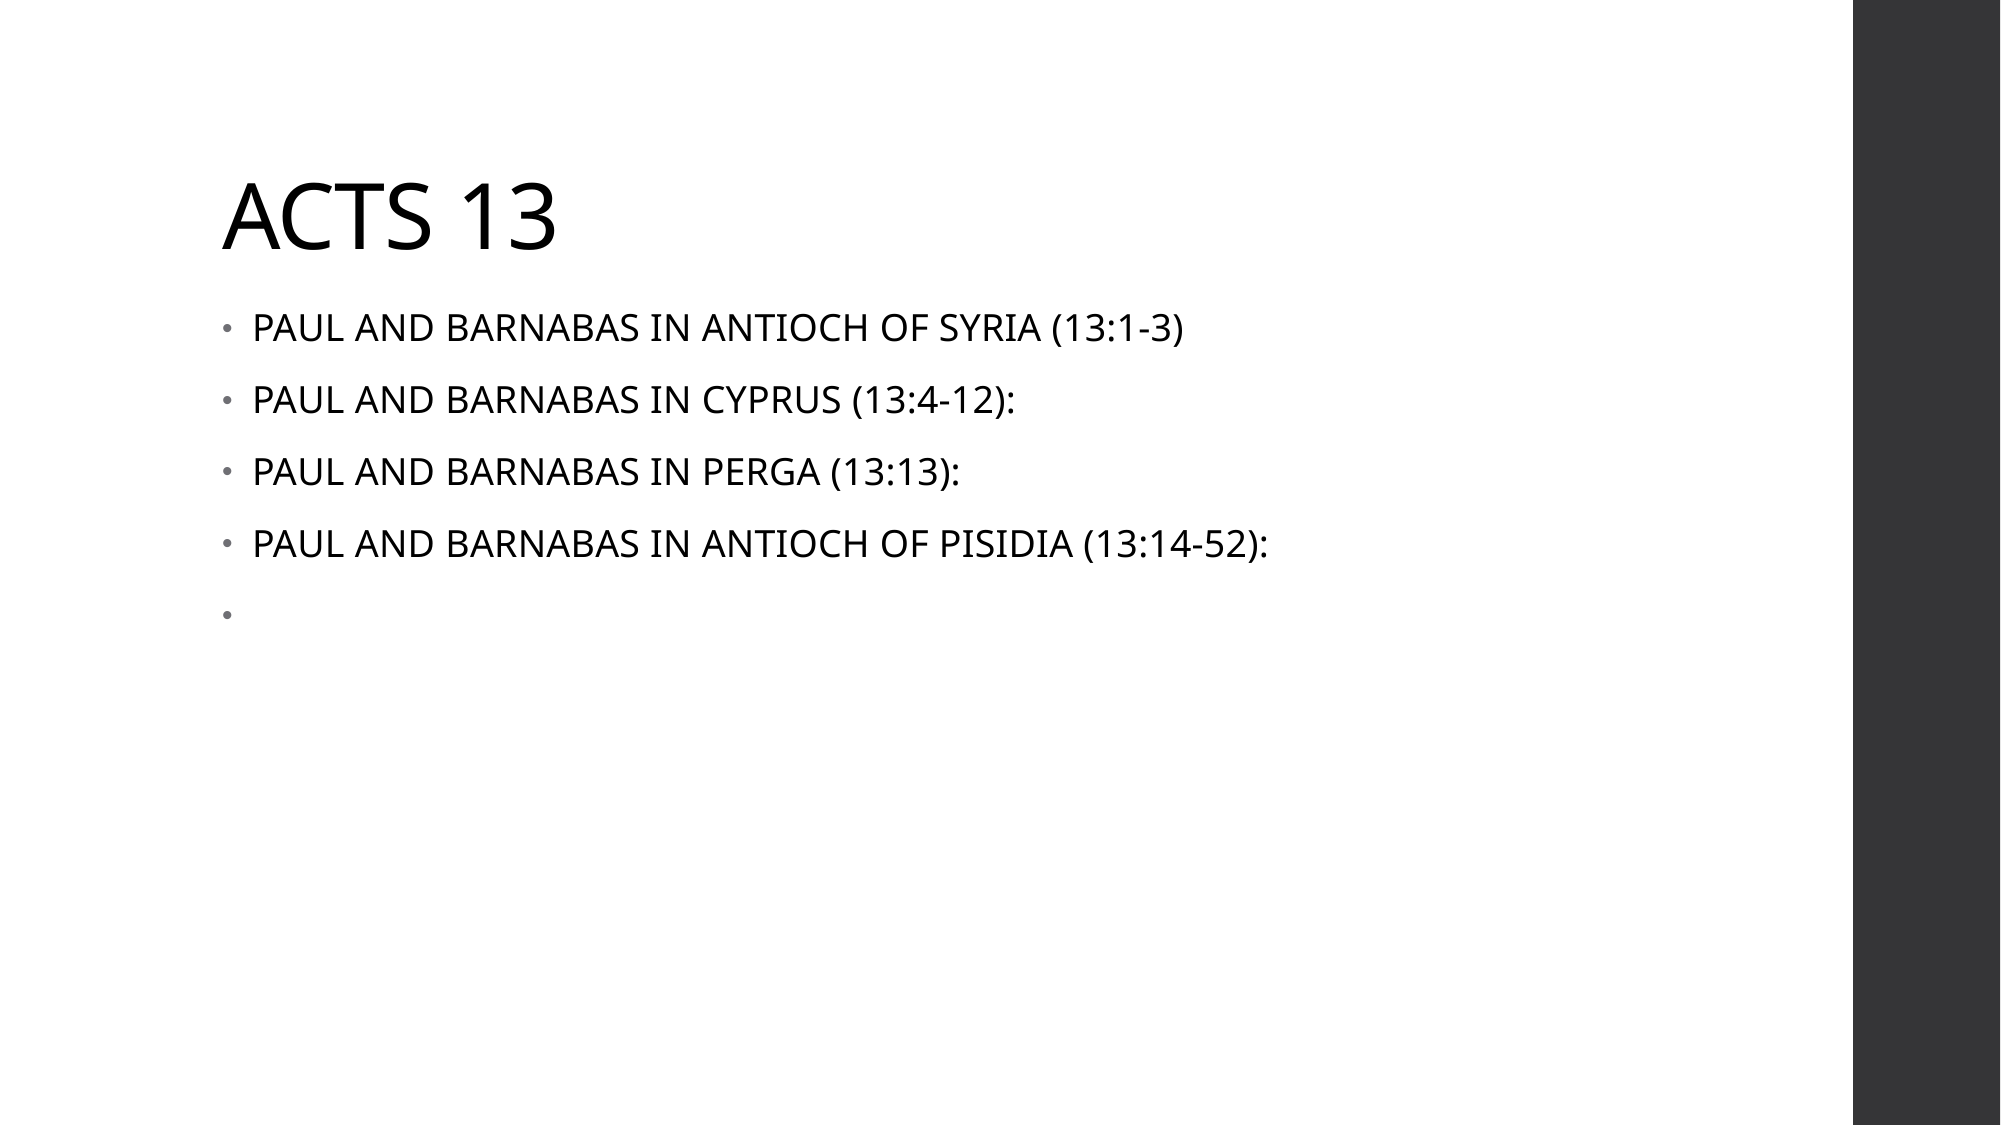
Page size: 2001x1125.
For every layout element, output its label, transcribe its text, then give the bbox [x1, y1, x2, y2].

title ACTS 13 [206, 60, 1797, 278]
list PAUL AND BARNABAS IN ANTIOCH OF SYRIA (13:1-3) PAUL AND BARNABAS IN CYPRUS (13:4-12): PAUL AND BARNABAS IN PERGA (13:13): PAUL AND BARNABAS IN ANTIOCH OF PISIDIA (13:14-52): [206, 299, 1617, 1014]
